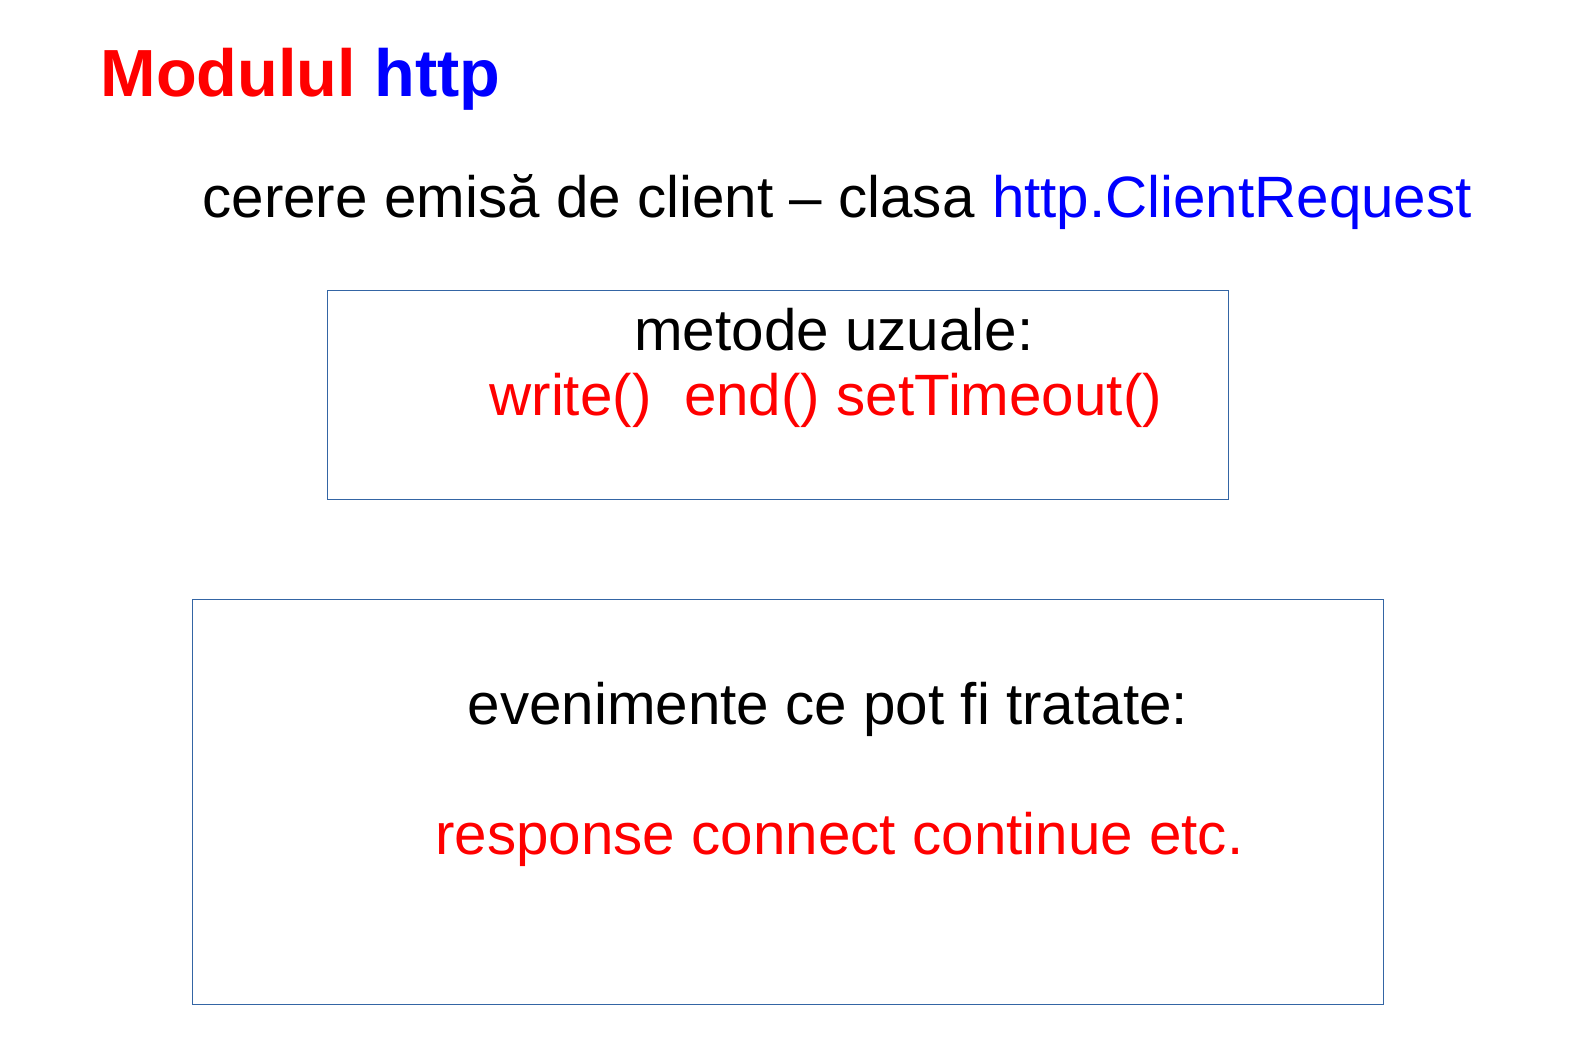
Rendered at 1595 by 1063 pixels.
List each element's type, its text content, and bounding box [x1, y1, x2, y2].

text_box Modulul http [67, 29, 1458, 157]
text_box cerere emisă de client – clasa http.ClientRequest [25, 157, 1573, 365]
text_box evenimente ce pot fi tratate: response connect continue etc. [192, 599, 1384, 1005]
text_box metode uzuale: write() end() setTimeout() [327, 290, 1229, 500]
